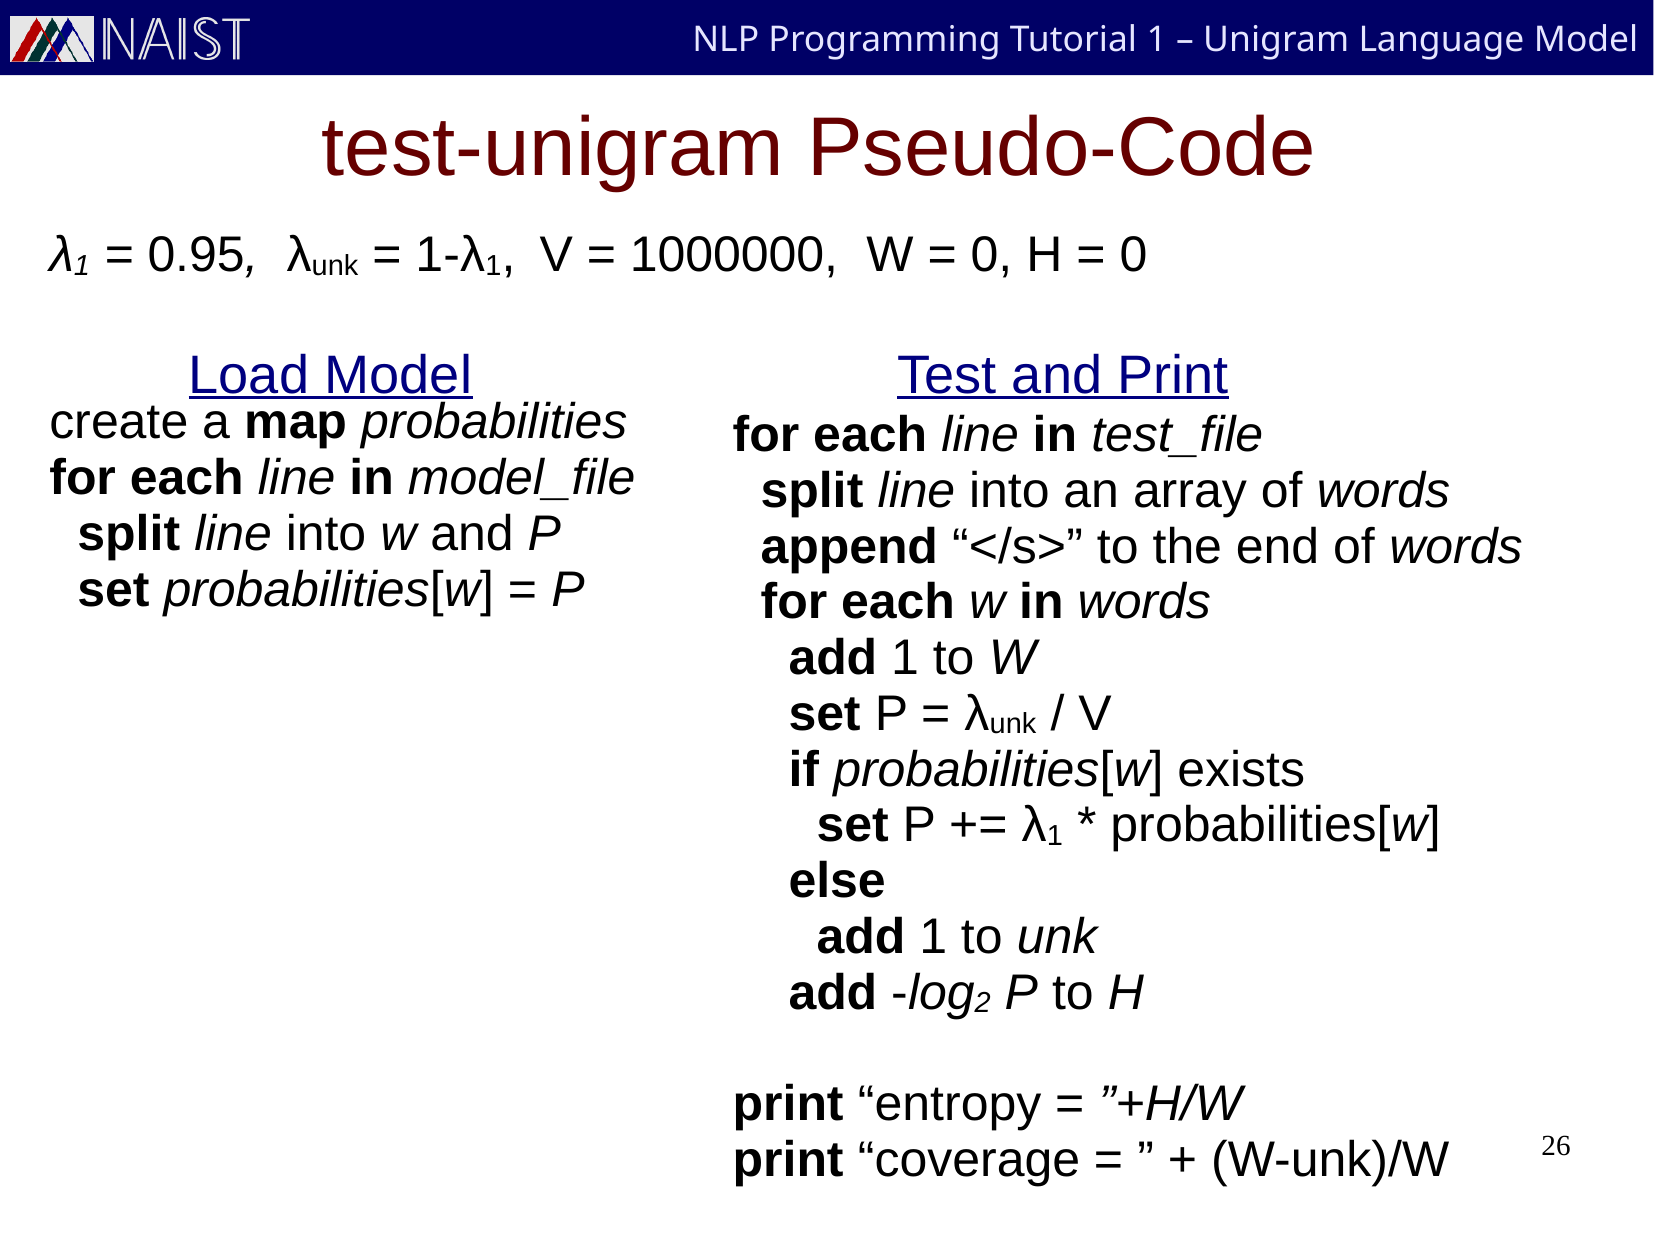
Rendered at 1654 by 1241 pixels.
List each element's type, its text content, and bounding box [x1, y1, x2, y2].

text_box λ1 = 0.95, λunk = 1-λ1, V = 1000000, W = 0, H = 0 create a map probabilities for each line in model_file split line into w and P set probabilities[w] = P [34, 219, 1163, 753]
title test-unigram Pseudo-Code [75, 51, 1564, 243]
text_box Test and Print [882, 337, 1245, 413]
text_box for each line in test_file split line into an array of words append “</s>” to the end of words for each w in words add 1 to W set P = λunk / V if probabilities[w] exists set P += λ1 * probabilities[w] else add 1 to unk add -log2 P to H print “entropy = ”+H/W print “coverage = ” + (W-unk)/W [717, 231, 1538, 1241]
picture [102, 17, 251, 51]
picture [10, 16, 94, 62]
text_box Load Model [173, 337, 488, 413]
